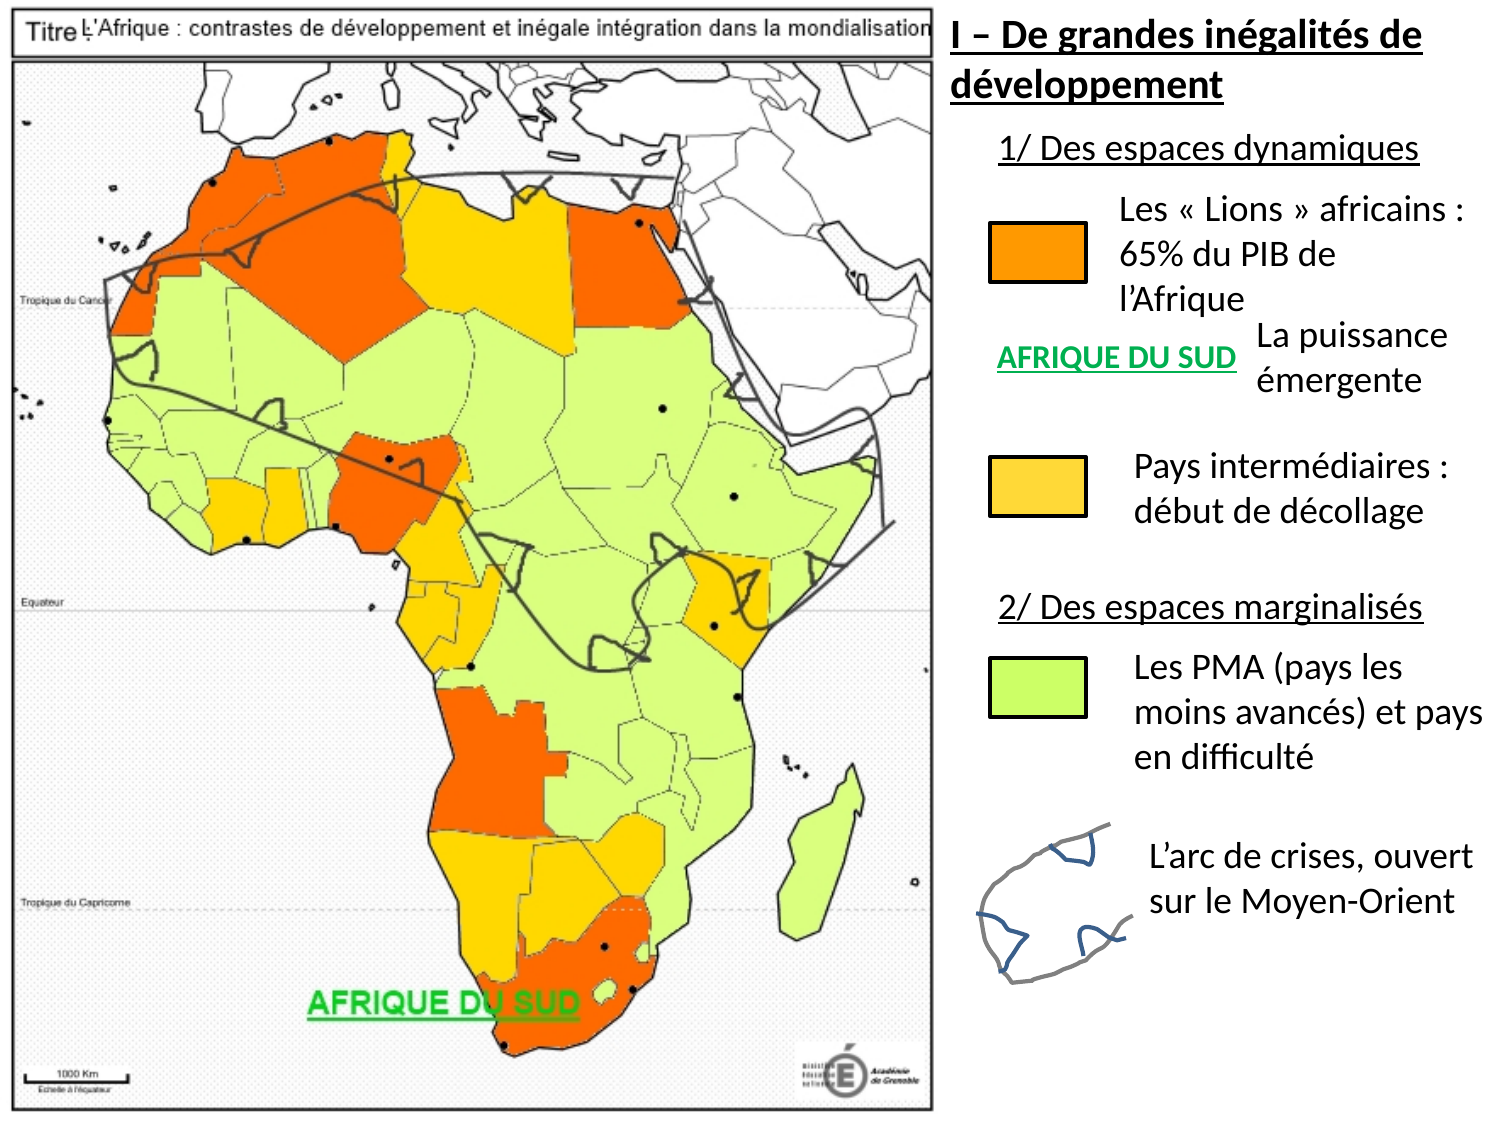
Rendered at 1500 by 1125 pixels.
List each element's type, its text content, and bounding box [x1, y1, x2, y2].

text_box Les PMA (pays les moins avancés) et pays en difficulté [1119, 634, 1500, 785]
text_box 1/ Des espaces dynamiques [983, 116, 1500, 176]
text_box La puissance émergente [1241, 302, 1500, 408]
text_box Les « Lions » africains : 65% du PIB de l’Afrique [1104, 176, 1485, 327]
text_box Pays intermédiaires : début de décollage [1119, 433, 1500, 539]
text_box [990, 222, 1086, 282]
text_box L’arc de crises, ouvert sur le Moyen-Orient [1134, 823, 1500, 929]
text_box [990, 457, 1086, 517]
text_box [990, 658, 1086, 718]
text_box 2/ Des espaces marginalisés [983, 574, 1500, 635]
text_box I – De grandes inégalités de développement [939, 0, 1500, 115]
text_box AFRIQUE DU SUD [982, 328, 1241, 383]
picture [0, 0, 939, 1125]
